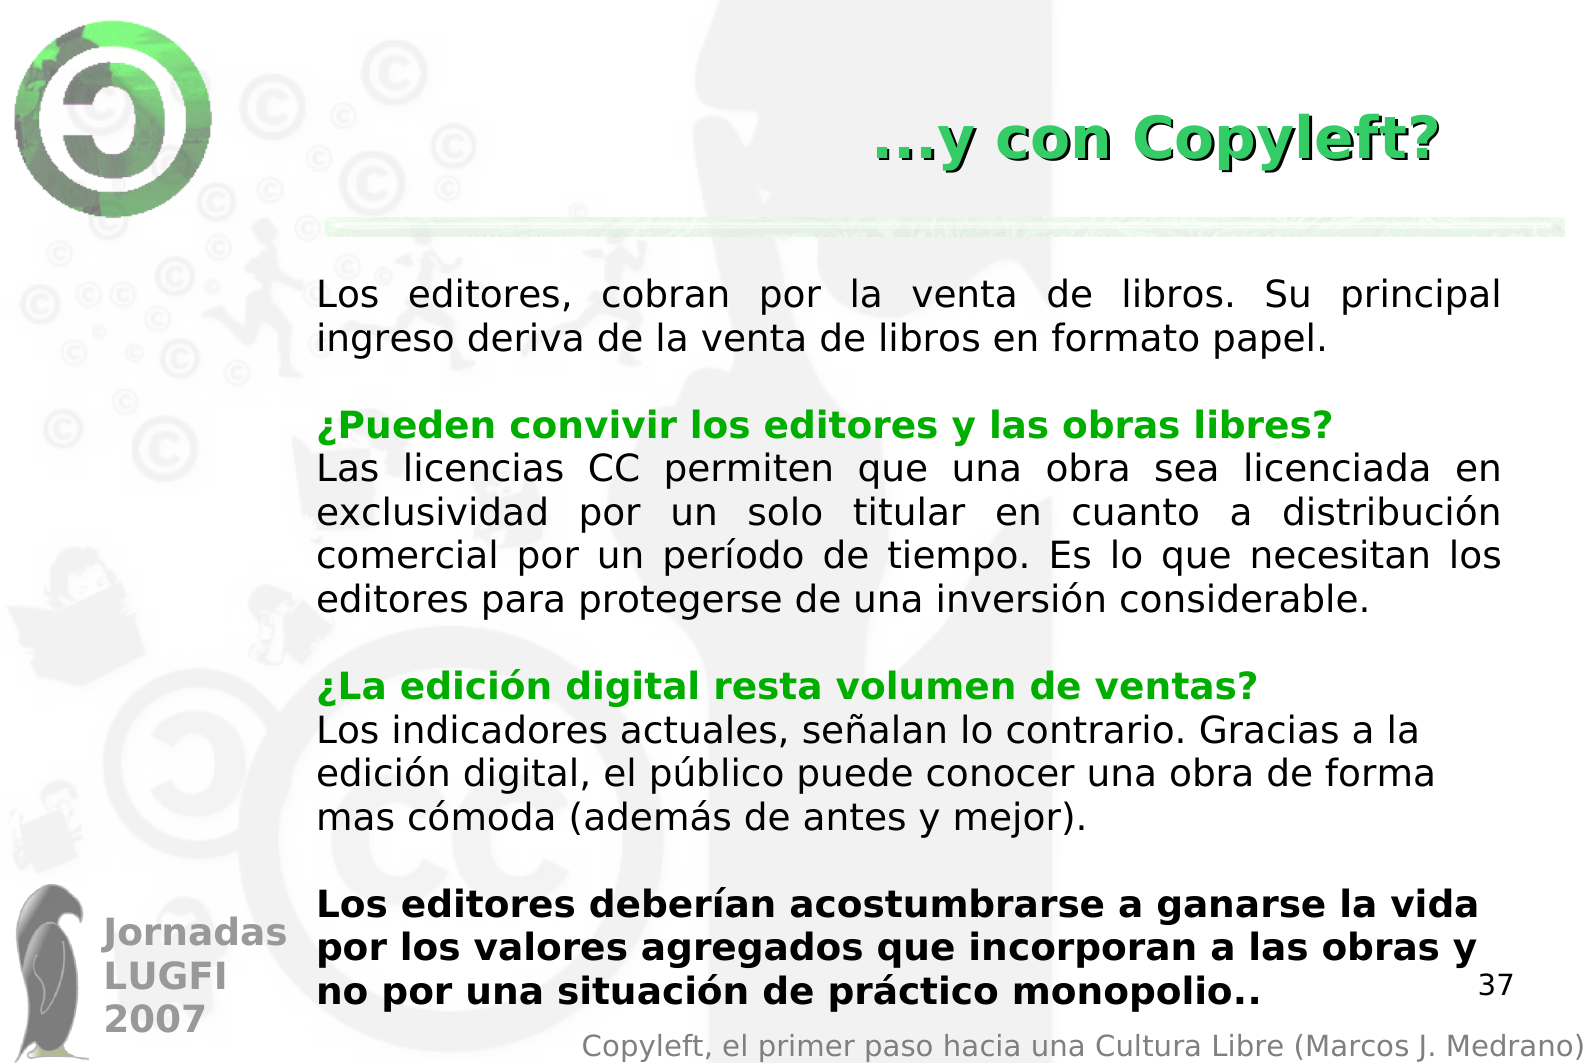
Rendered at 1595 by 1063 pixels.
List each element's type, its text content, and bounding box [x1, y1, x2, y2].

text_box Los editores, cobran por la venta de libros. Su principal ingreso deriva de la venta de libros en formato papel. ¿Pueden convivir los editores y las obras libres? Las licencias CC permiten que una obra sea licenciada en exclusividad por un solo titular en cuanto a distribución comercial por un período de tiempo. Es lo que necesitan los editores para protegerse de una inversión considerable. ¿La edición digital resta volumen de ventas? Los indicadores actuales, señalan lo contrario. Gracias a la edición digital, el público puede conocer una obra de forma mas cómoda (además de antes y mejor). Los editores deberían acostumbrarse a ganarse la vida por los valores agregados que incorporan a las obras y no por una situación de práctico monopolio.. [301, 265, 1518, 1021]
text_box ...y con Copyleft? [856, 96, 1536, 207]
